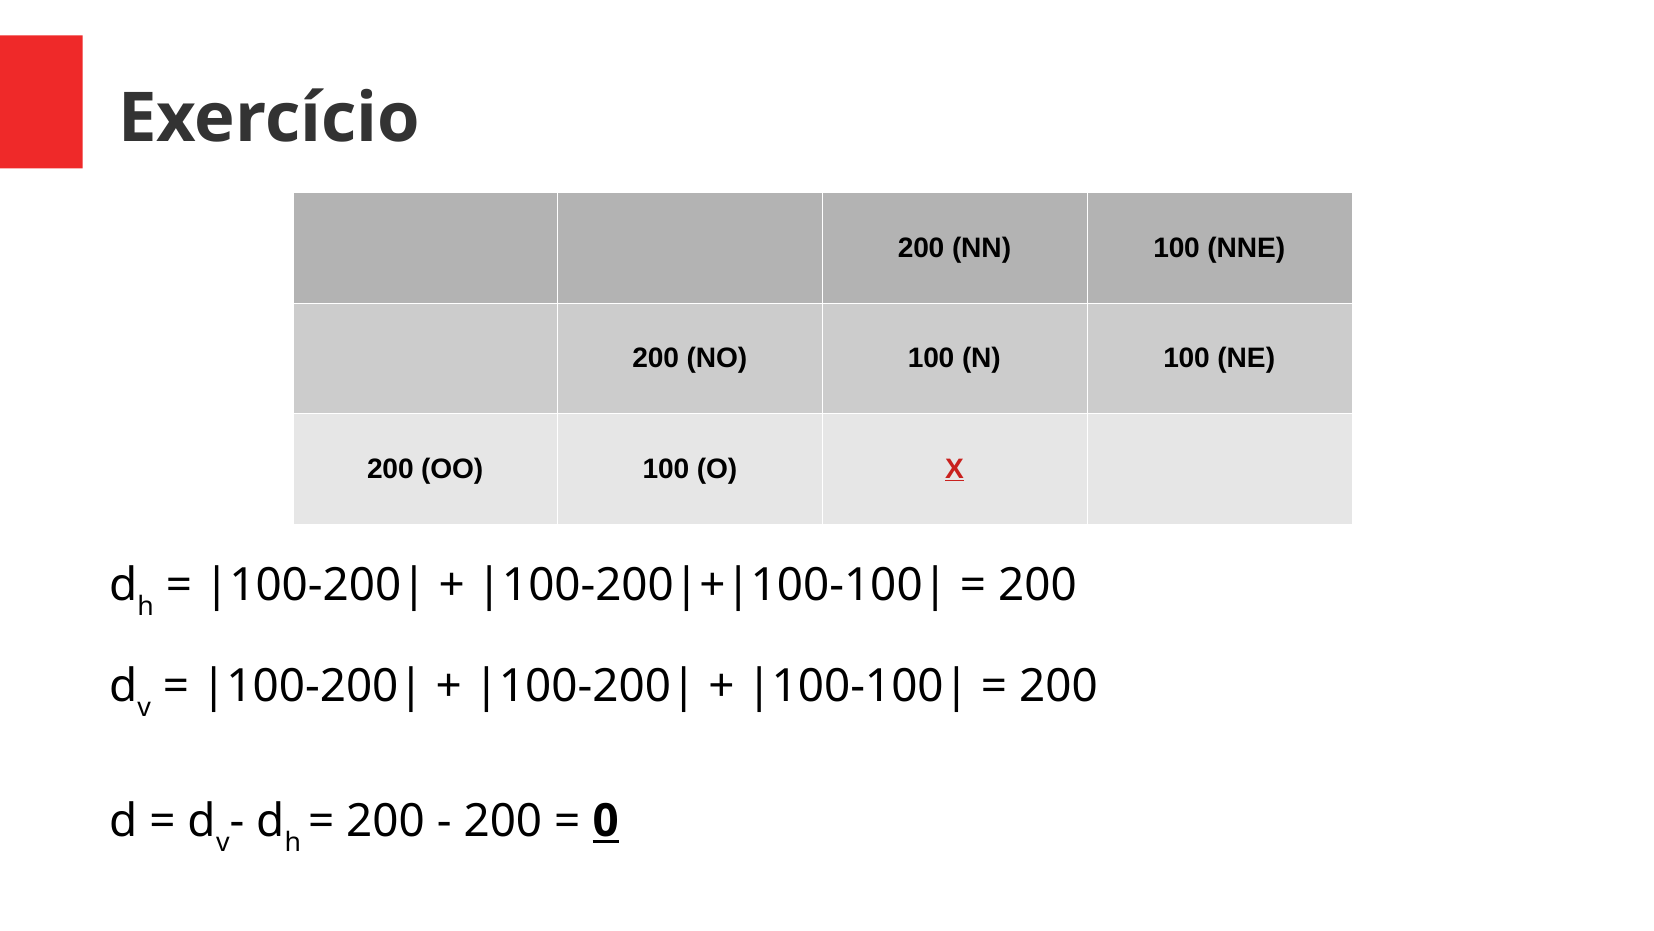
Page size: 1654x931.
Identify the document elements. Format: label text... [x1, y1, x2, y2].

table_header [558, 193, 822, 303]
table_cell 100 (O) [558, 414, 822, 524]
table_cell 200 (OO) [294, 414, 557, 524]
table_cell 200 (NO) [558, 304, 822, 413]
table_cell [1088, 414, 1352, 524]
table_header [294, 193, 557, 303]
table_cell 100 (N) [823, 304, 1087, 413]
title Exercício [118, 37, 1571, 193]
table_cell [294, 304, 557, 413]
table_cell 100 (NE) [1088, 304, 1352, 413]
table_cell X [823, 414, 1087, 524]
table_header 200 (NN) [823, 193, 1087, 303]
text_box dh = |100-200| + |100-200|+|100-100| = 200 dv = |100-200| + |100-200| + |100-100| = 200 d = dv- dh = 200 - 200 = 0 [94, 543, 1453, 867]
table_header 100 (NNE) [1088, 193, 1352, 303]
